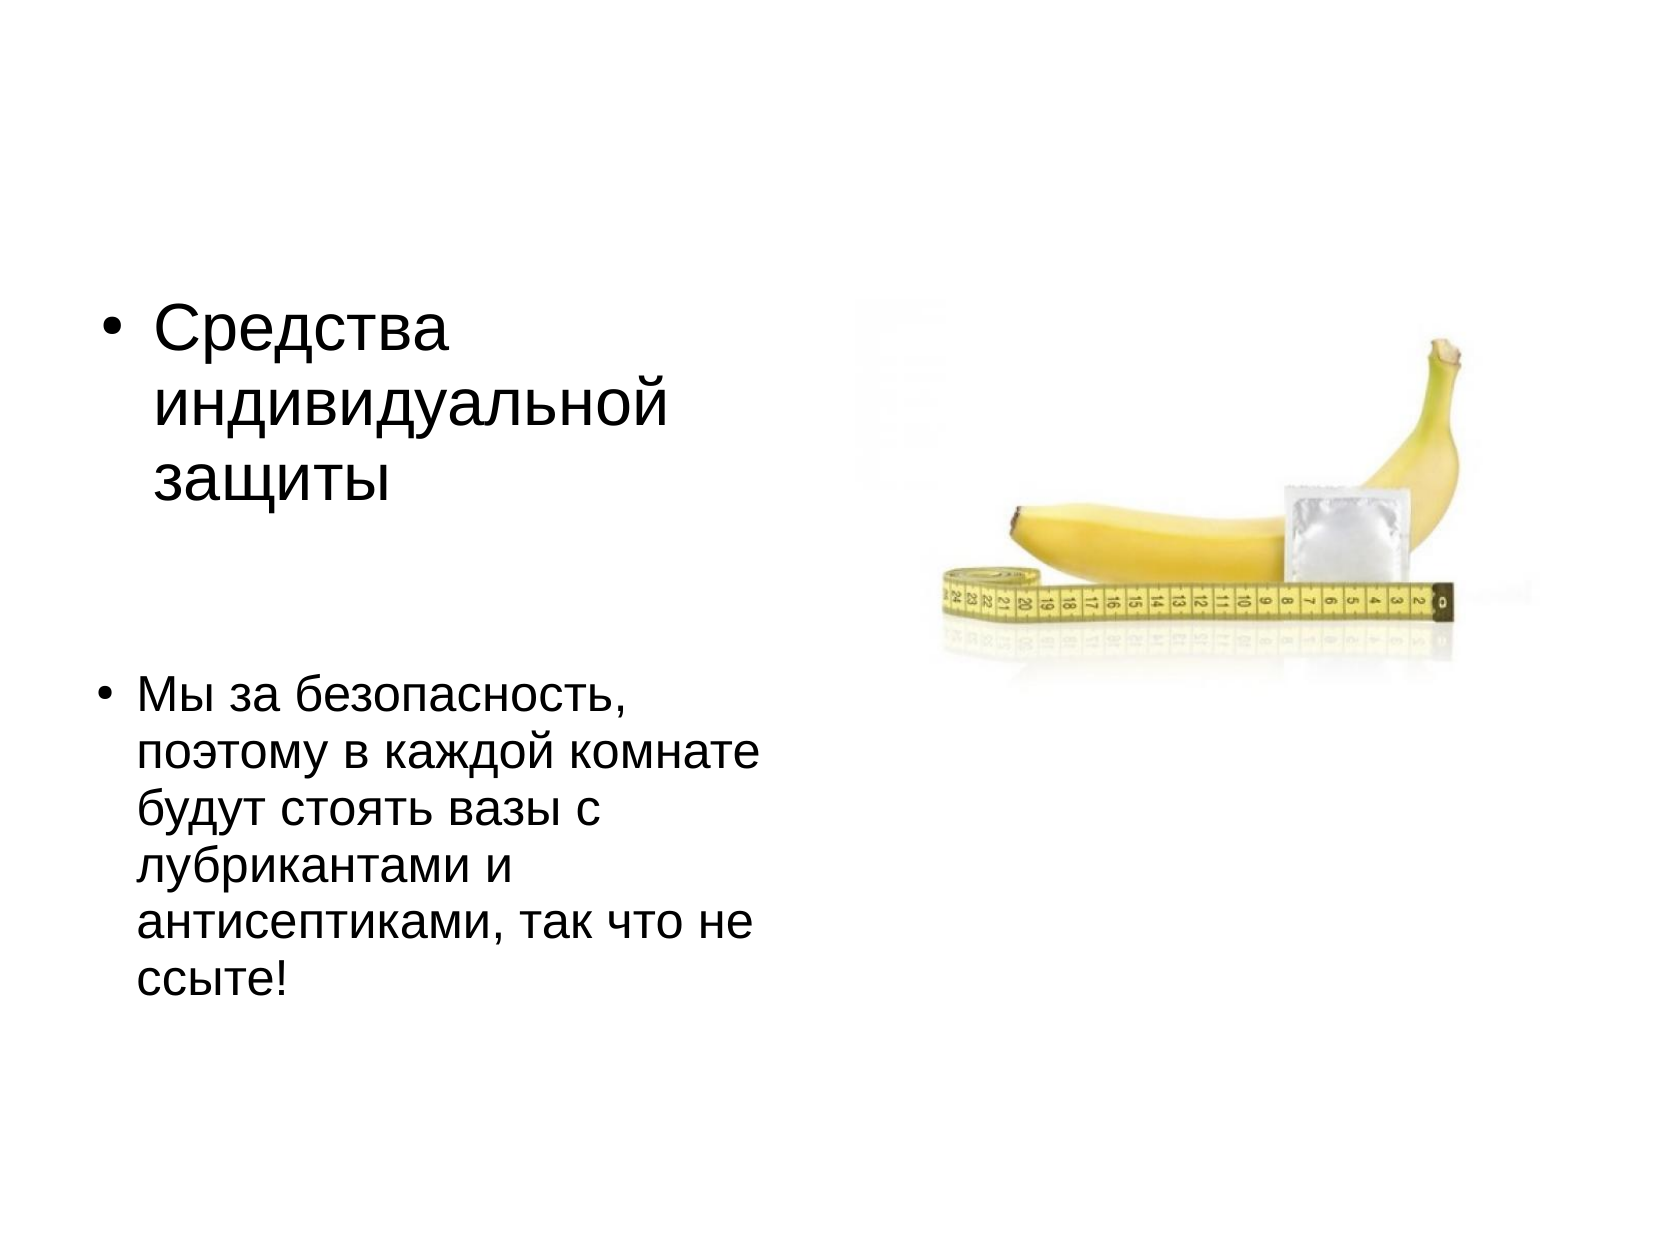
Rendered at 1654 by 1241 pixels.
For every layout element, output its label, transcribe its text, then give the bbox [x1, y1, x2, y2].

picture [855, 299, 1577, 721]
list Средства индивидуальной защиты [82, 290, 809, 634]
list Мы за безопасность, поэтому в каждой комнате будут стоять вазы с лубрикантами и антисептиками, так что не ссыте! [82, 665, 809, 1009]
